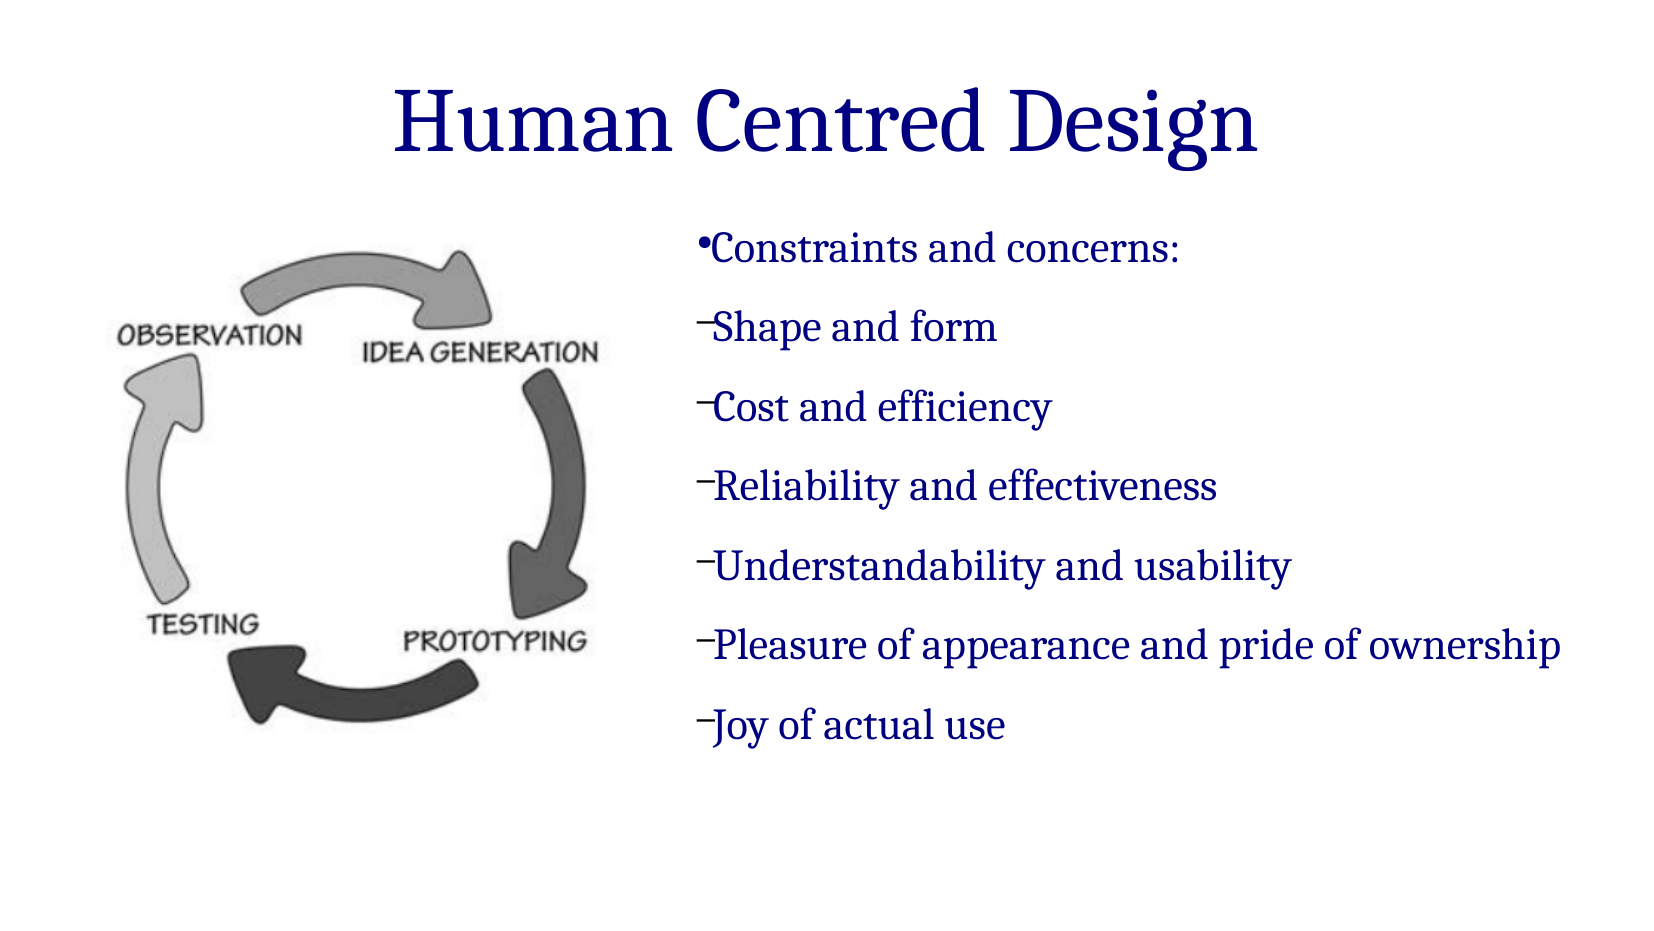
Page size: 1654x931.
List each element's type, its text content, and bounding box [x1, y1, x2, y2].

list Constraints and concerns: Shape and form Cost and efficiency Reliability and effectiveness Understandability and usability Pleasure of appearance and pride of ownership Joy of actual use [696, 217, 1572, 758]
picture [0, 217, 646, 758]
title Human Centred Design [82, 37, 1571, 193]
